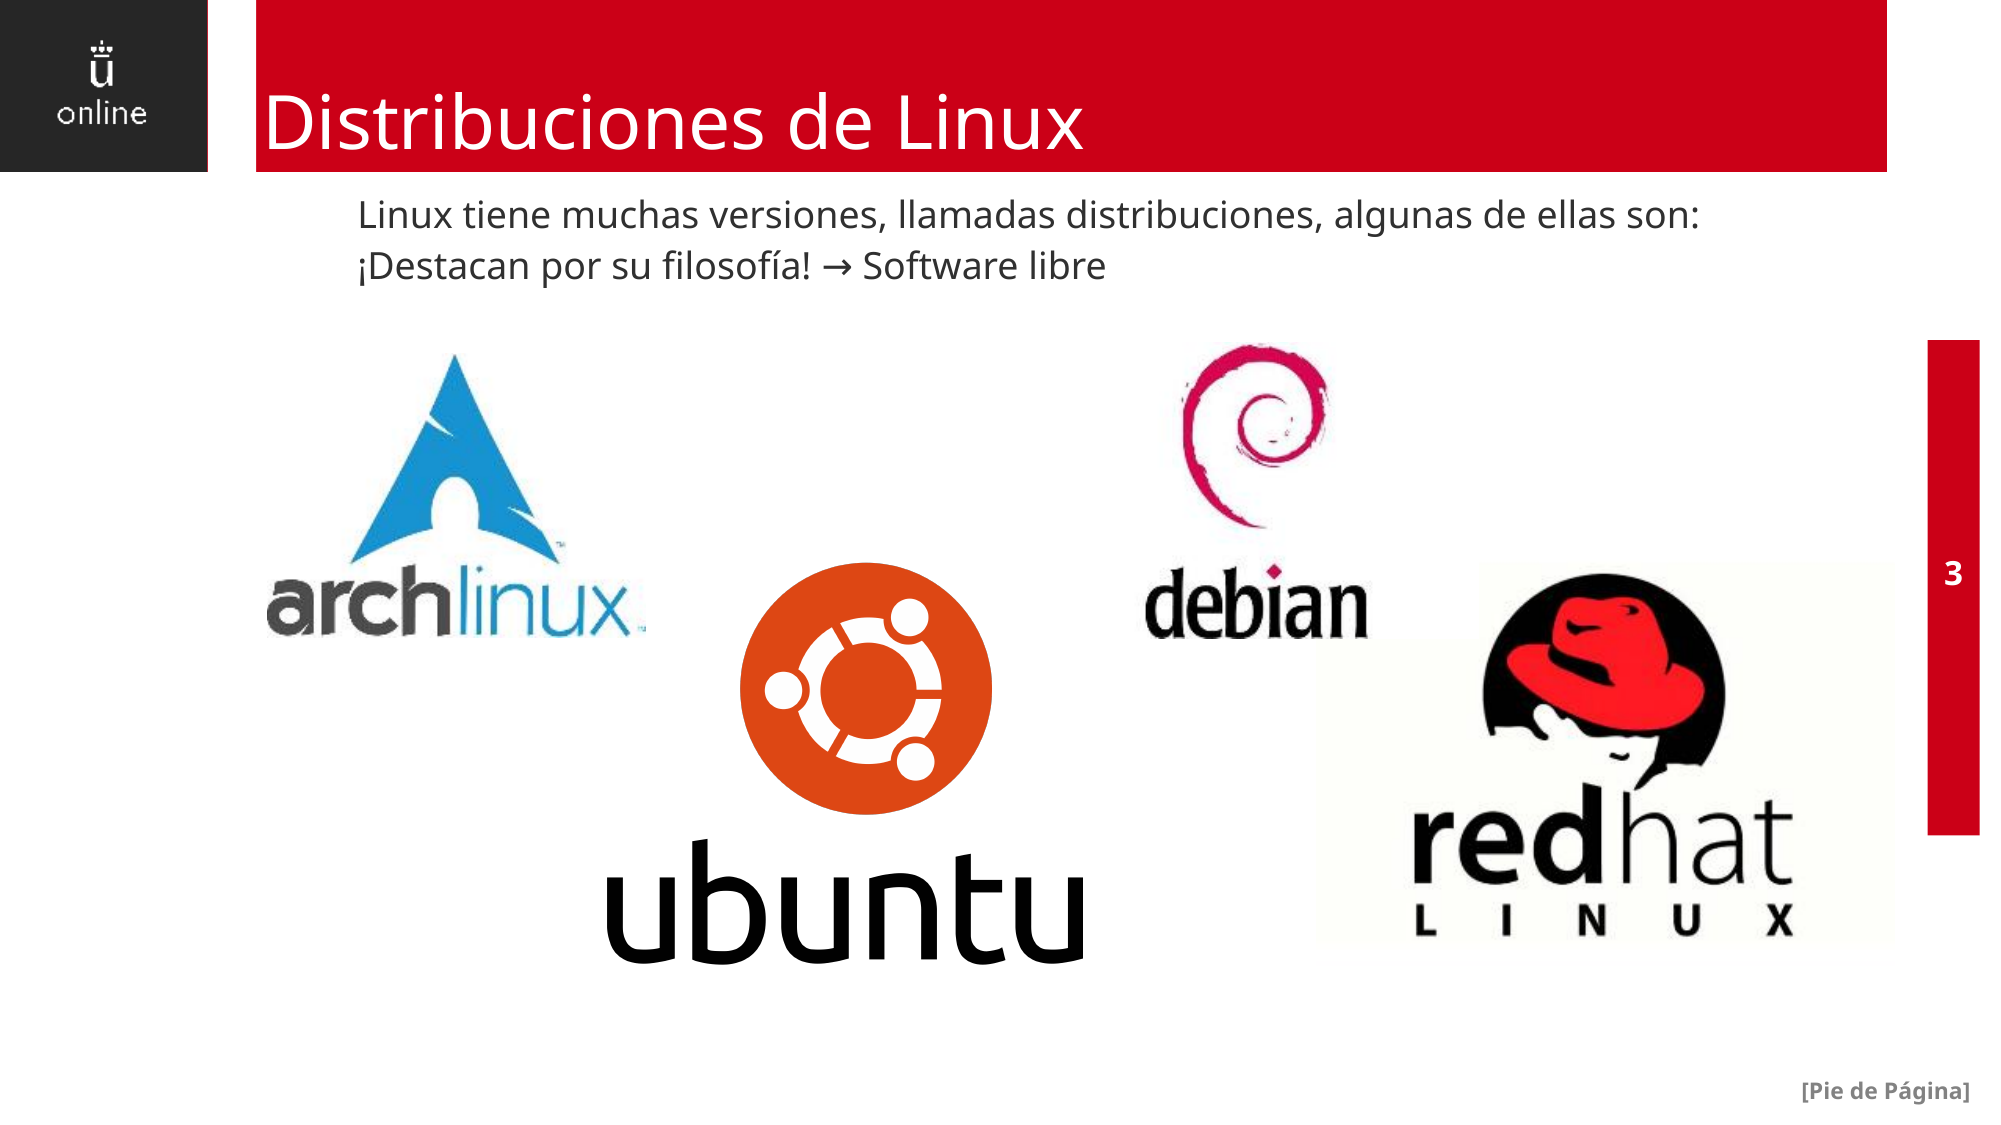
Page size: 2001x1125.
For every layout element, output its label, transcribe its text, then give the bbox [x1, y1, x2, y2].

picture [267, 342, 1895, 973]
slide_number <number> [1898, 544, 2000, 605]
list Linux tiene muchas versiones, llamadas distribuciones, algunas de ellas son: ¡Destacan por su filosofía! → Software libre [267, 181, 1899, 1043]
picture [40, 26, 164, 150]
title Distribuciones de Linux [247, 0, 1802, 172]
footer [Pie de Página] [671, 1060, 1986, 1121]
